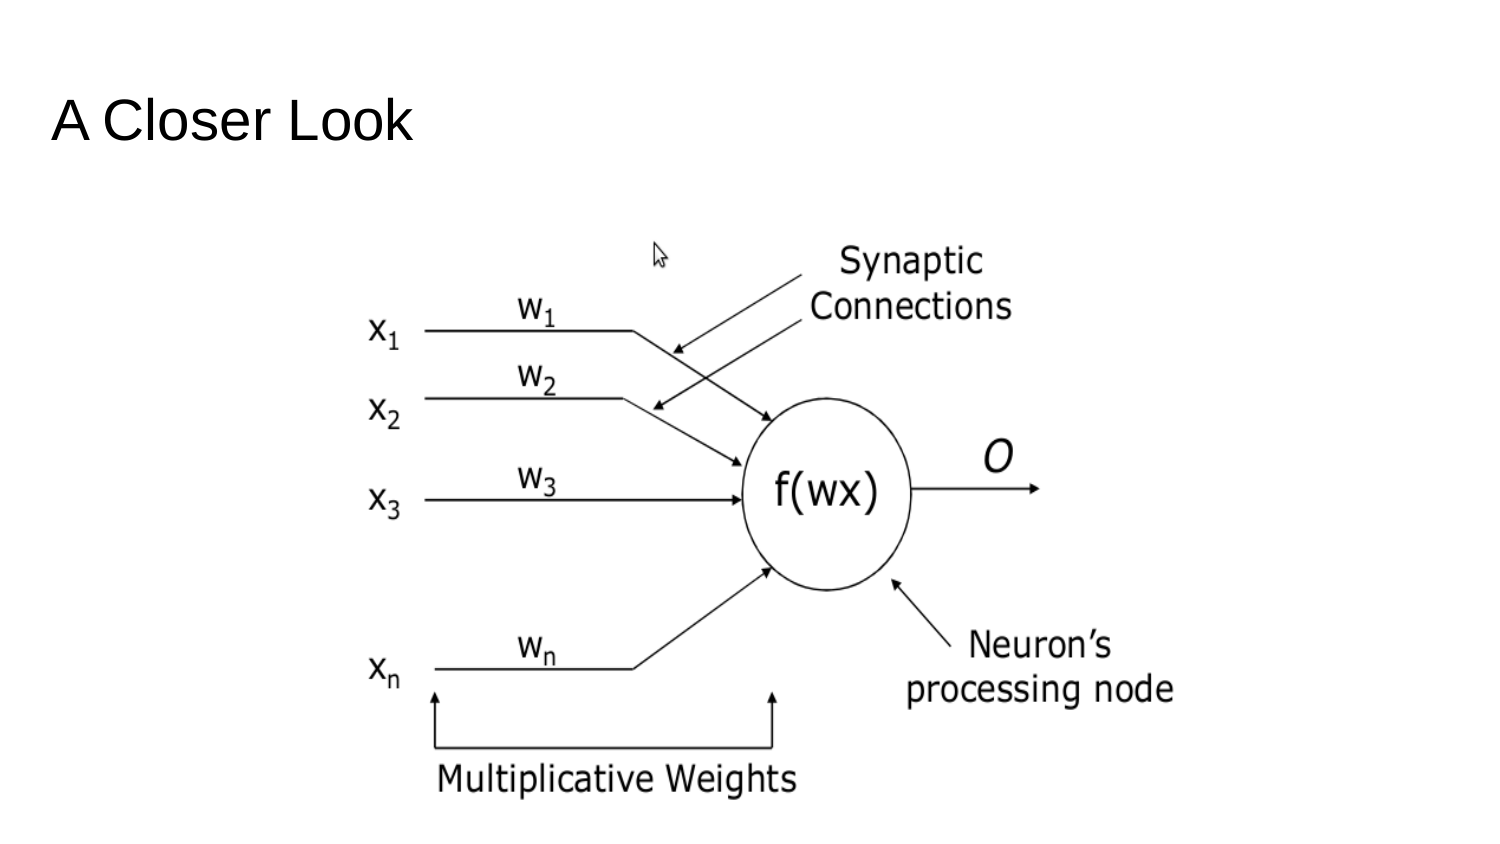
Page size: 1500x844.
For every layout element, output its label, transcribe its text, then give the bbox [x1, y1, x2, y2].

title A Closer Look [51, 72, 1449, 167]
picture [298, 166, 1202, 804]
